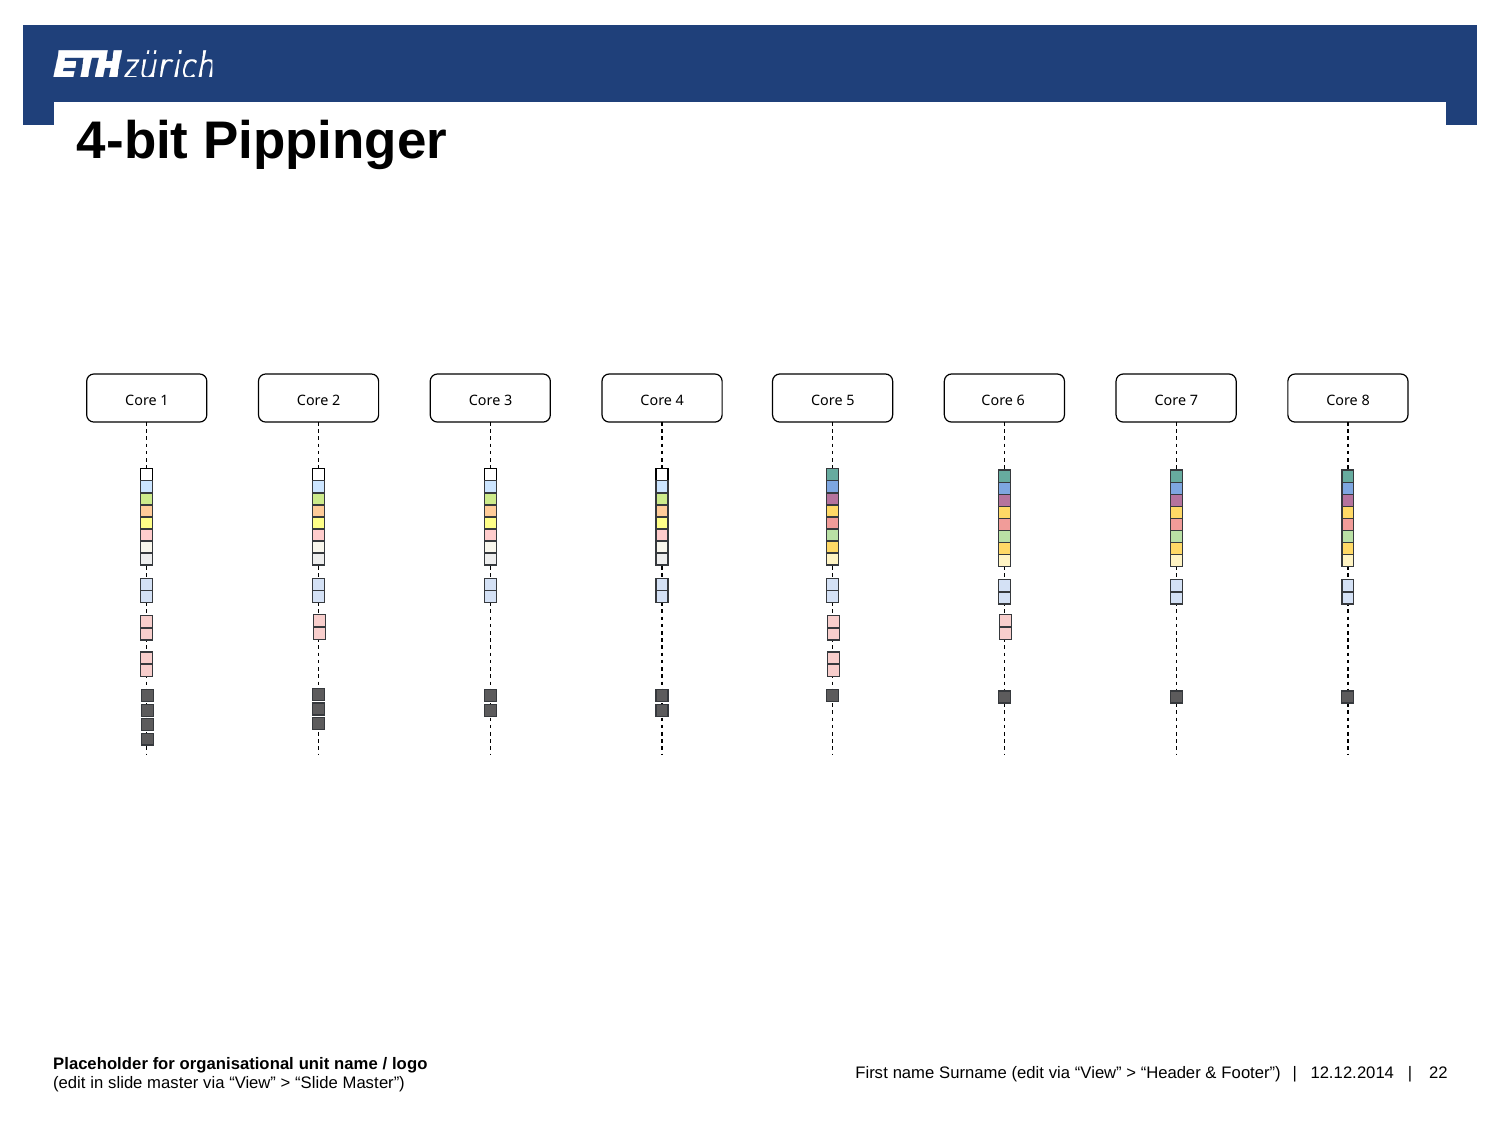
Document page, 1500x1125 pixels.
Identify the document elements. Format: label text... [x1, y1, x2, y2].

picture [85, 372, 1410, 756]
title 4-bit Pippinger [53, 101, 1447, 262]
